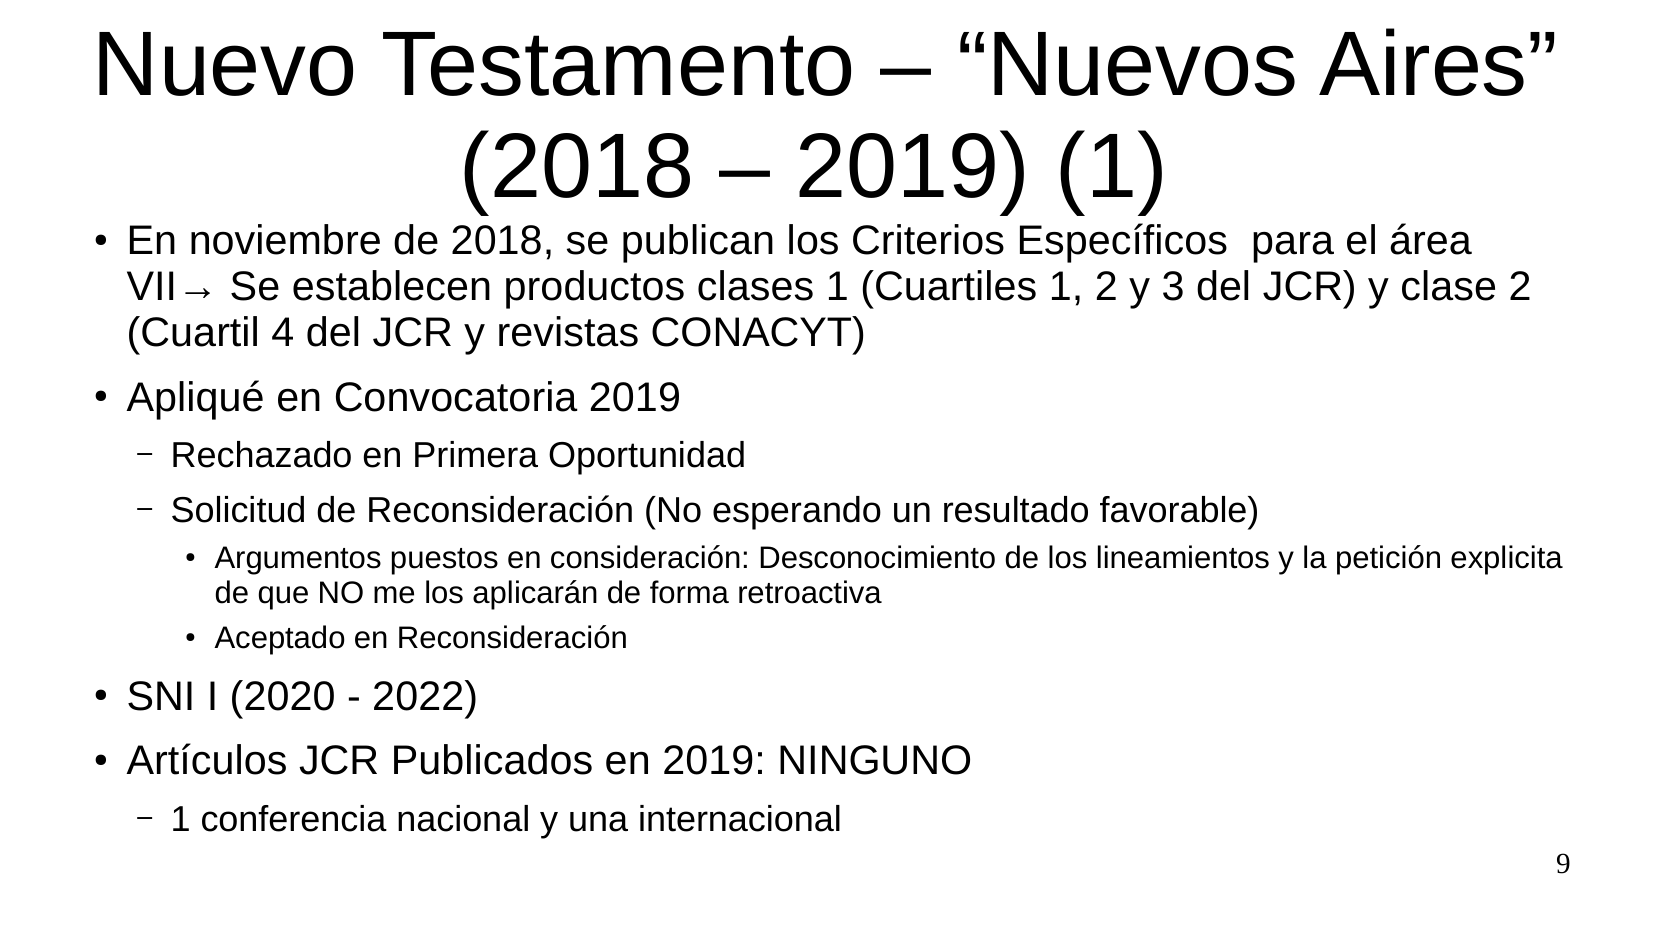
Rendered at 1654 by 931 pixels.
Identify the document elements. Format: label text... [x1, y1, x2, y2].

list En noviembre de 2018, se publican los Criterios Específicos para el área VII→ Se establecen productos clases 1 (Cuartiles 1, 2 y 3 del JCR) y clase 2 (Cuartil 4 del JCR y revistas CONACYT) Apliqué en Convocatoria 2019 Rechazado en Primera Oportunidad Solicitud de Reconsideración (No esperando un resultado favorable) Argumentos puestos en consideración: Desconocimiento de los lineamientos y la petición explicita de que NO me los aplicarán de forma retroactiva Aceptado en Reconsideración SNI I (2020 - 2022) Artículos JCR Publicados en 2019: NINGUNO 1 conferencia nacional y una internacional [82, 217, 1571, 851]
title Nuevo Testamento – “Nuevos Aires” (2018 – 2019) (1) [82, 12, 1571, 217]
